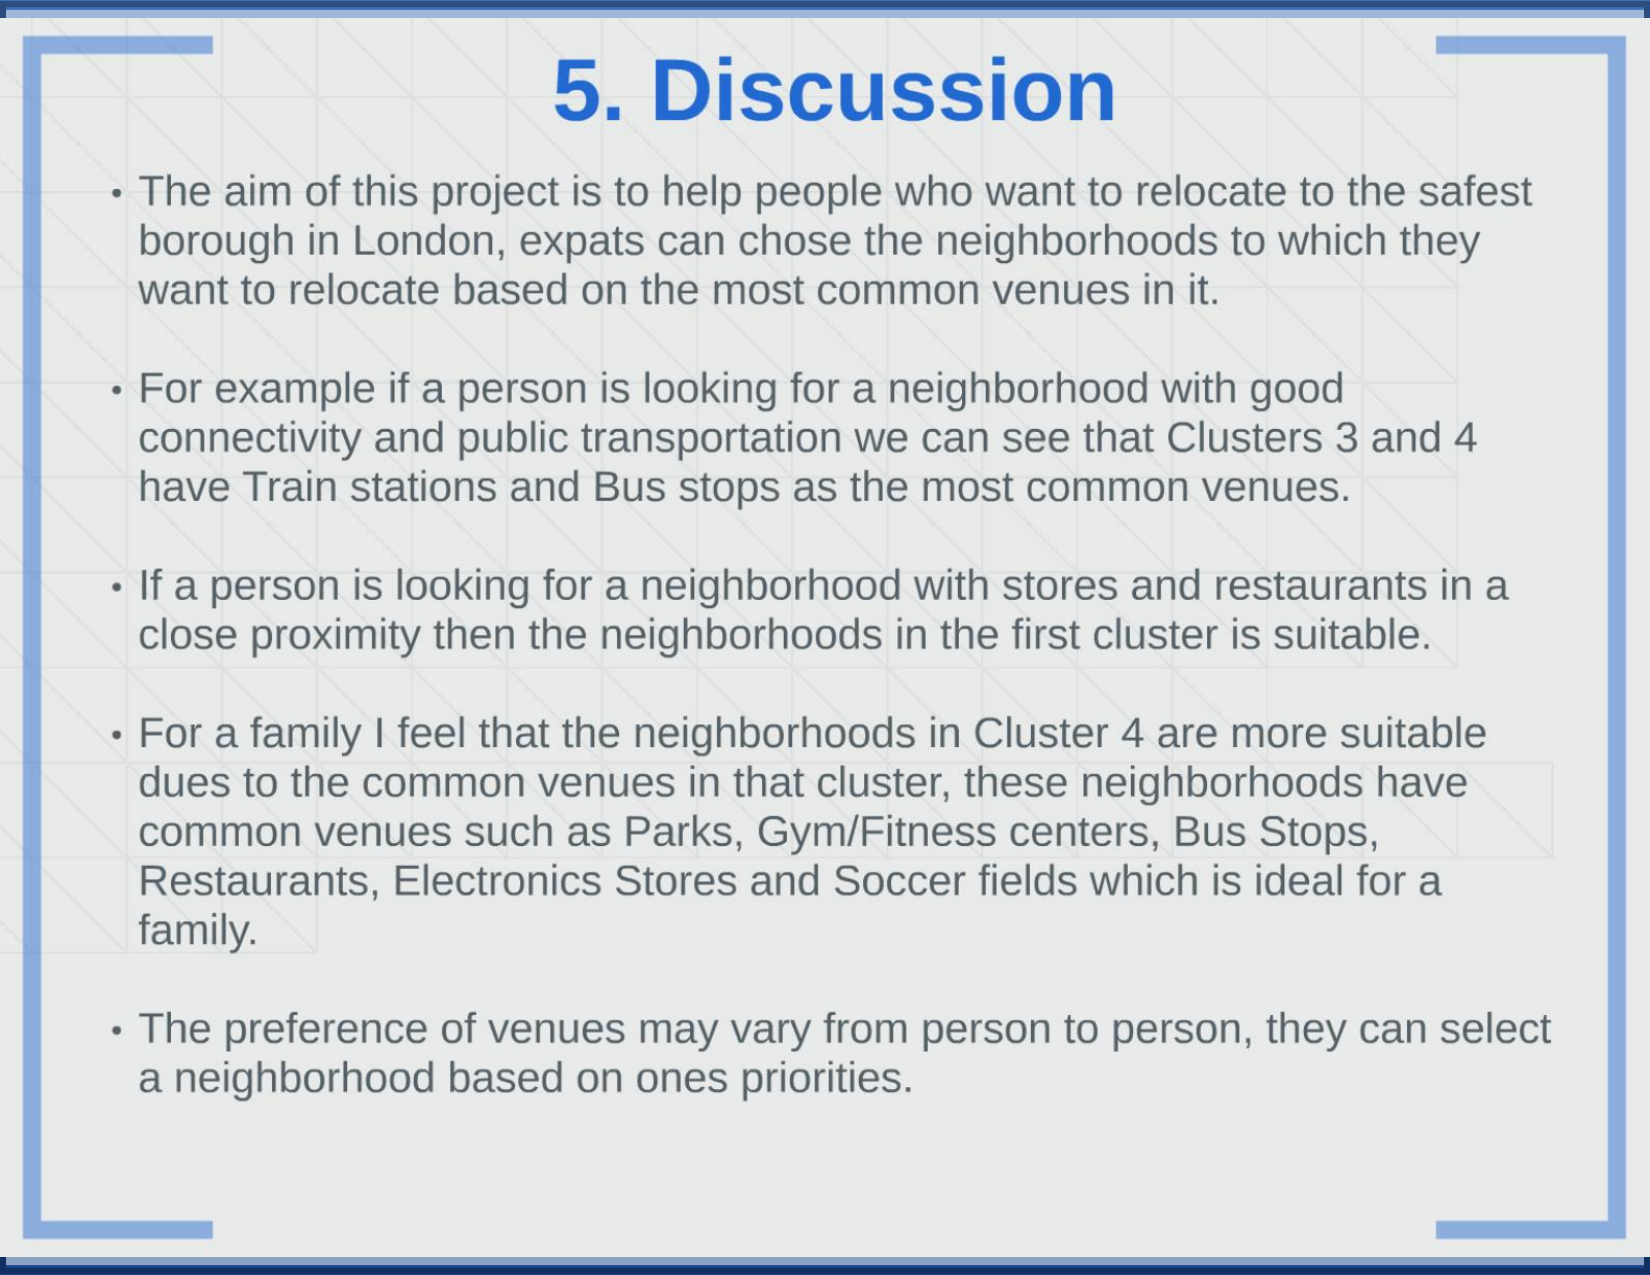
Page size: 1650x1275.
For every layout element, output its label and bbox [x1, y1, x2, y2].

text_box [0, 18, 1650, 1257]
